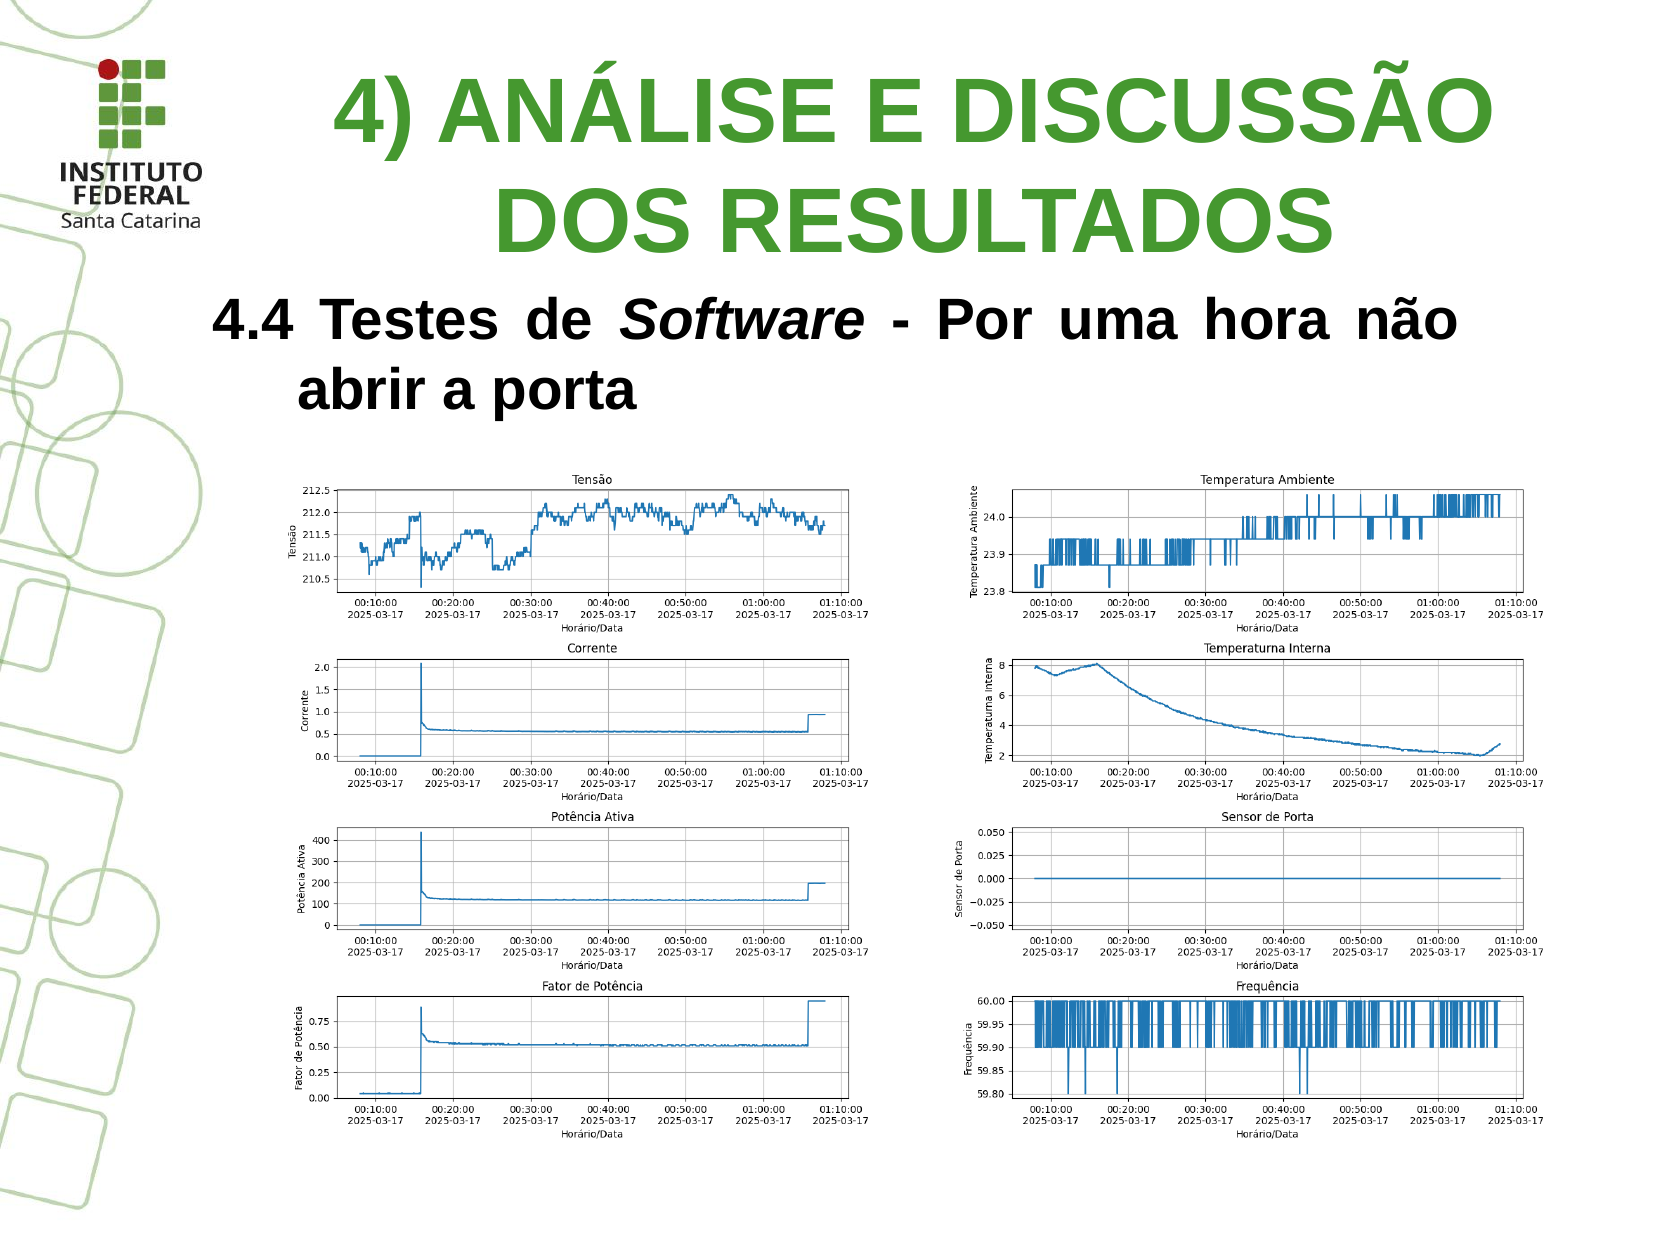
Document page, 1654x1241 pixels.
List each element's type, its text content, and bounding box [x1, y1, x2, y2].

title 4) ANÁLISE E DISCUSSÃO DOS RESULTADOS [259, 50, 1571, 271]
list 4.4 Testes de Software - Por uma hora não abrir a porta [212, 186, 1460, 1183]
picture [0, 0, 1654, 1241]
